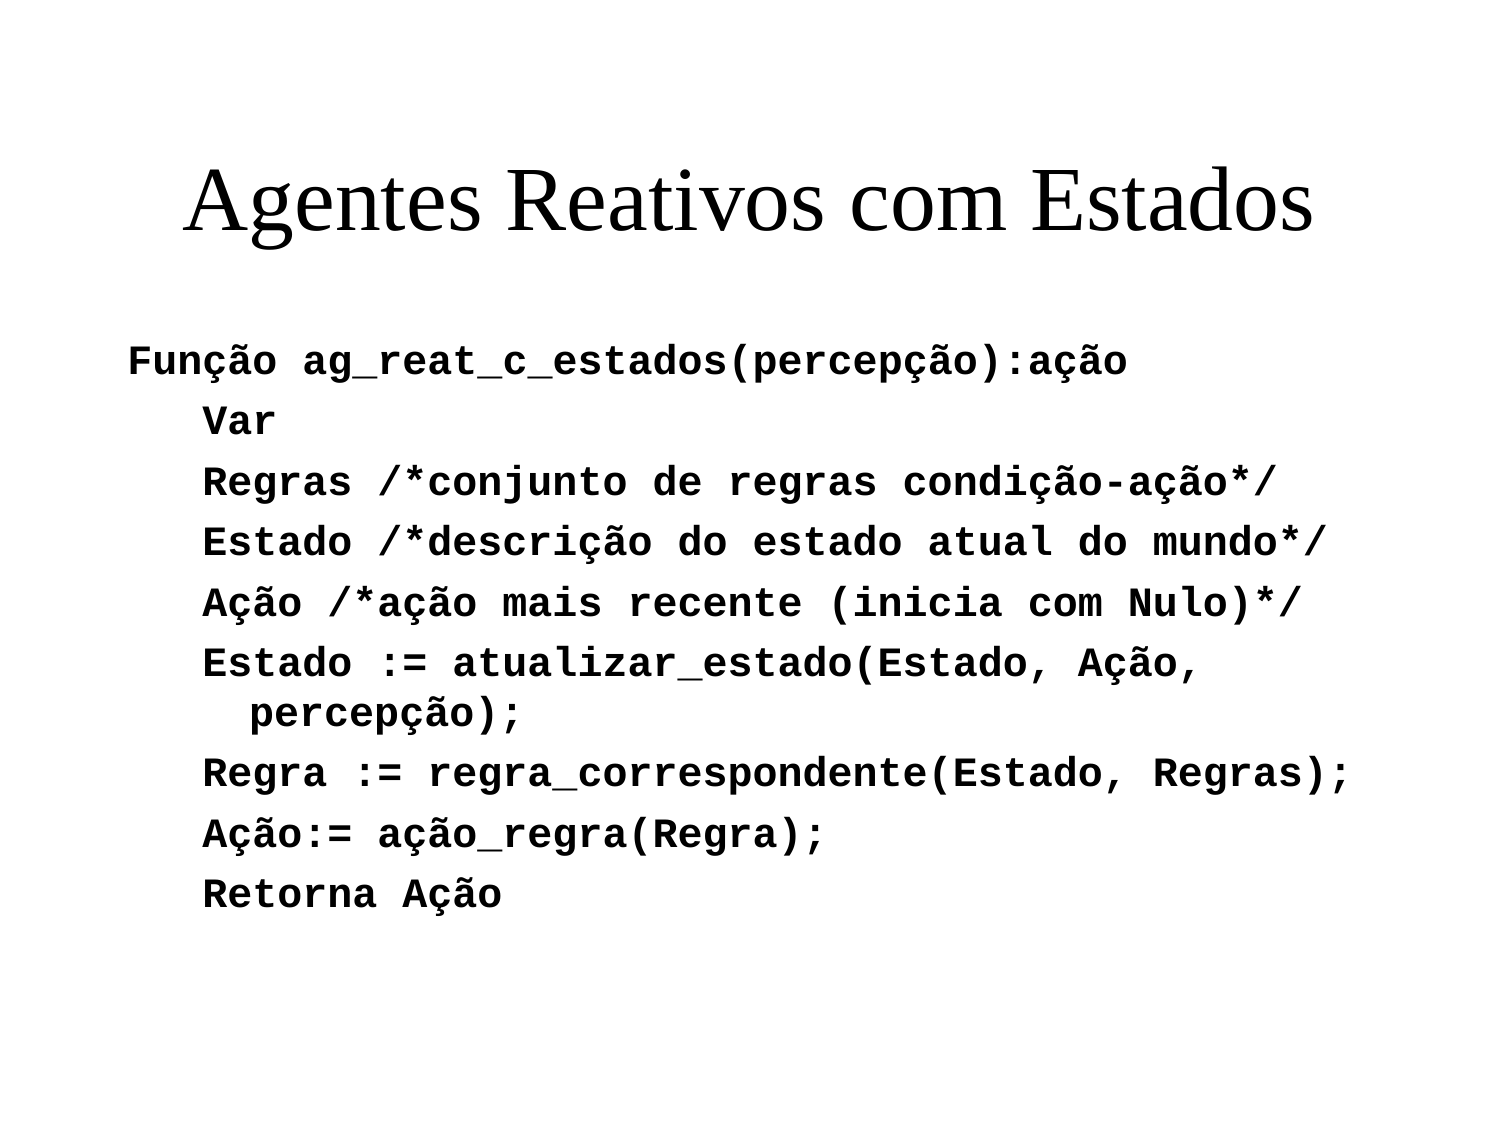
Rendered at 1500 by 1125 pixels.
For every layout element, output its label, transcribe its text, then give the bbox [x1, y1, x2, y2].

list Função ag_reat_c_estados(percepção):ação Var Regras /*conjunto de regras condição-ação*/ Estado /*descrição do estado atual do mundo*/ Ação /*ação mais recente (inicia com Nulo)*/ Estado := atualizar_estado(Estado, Ação, percepção); Regra := regra_correspondente(Estado, Regras); Ação:= ação_regra(Regra); Retorna Ação [112, 324, 1388, 1001]
title Agentes Reativos com Estados [112, 99, 1388, 288]
